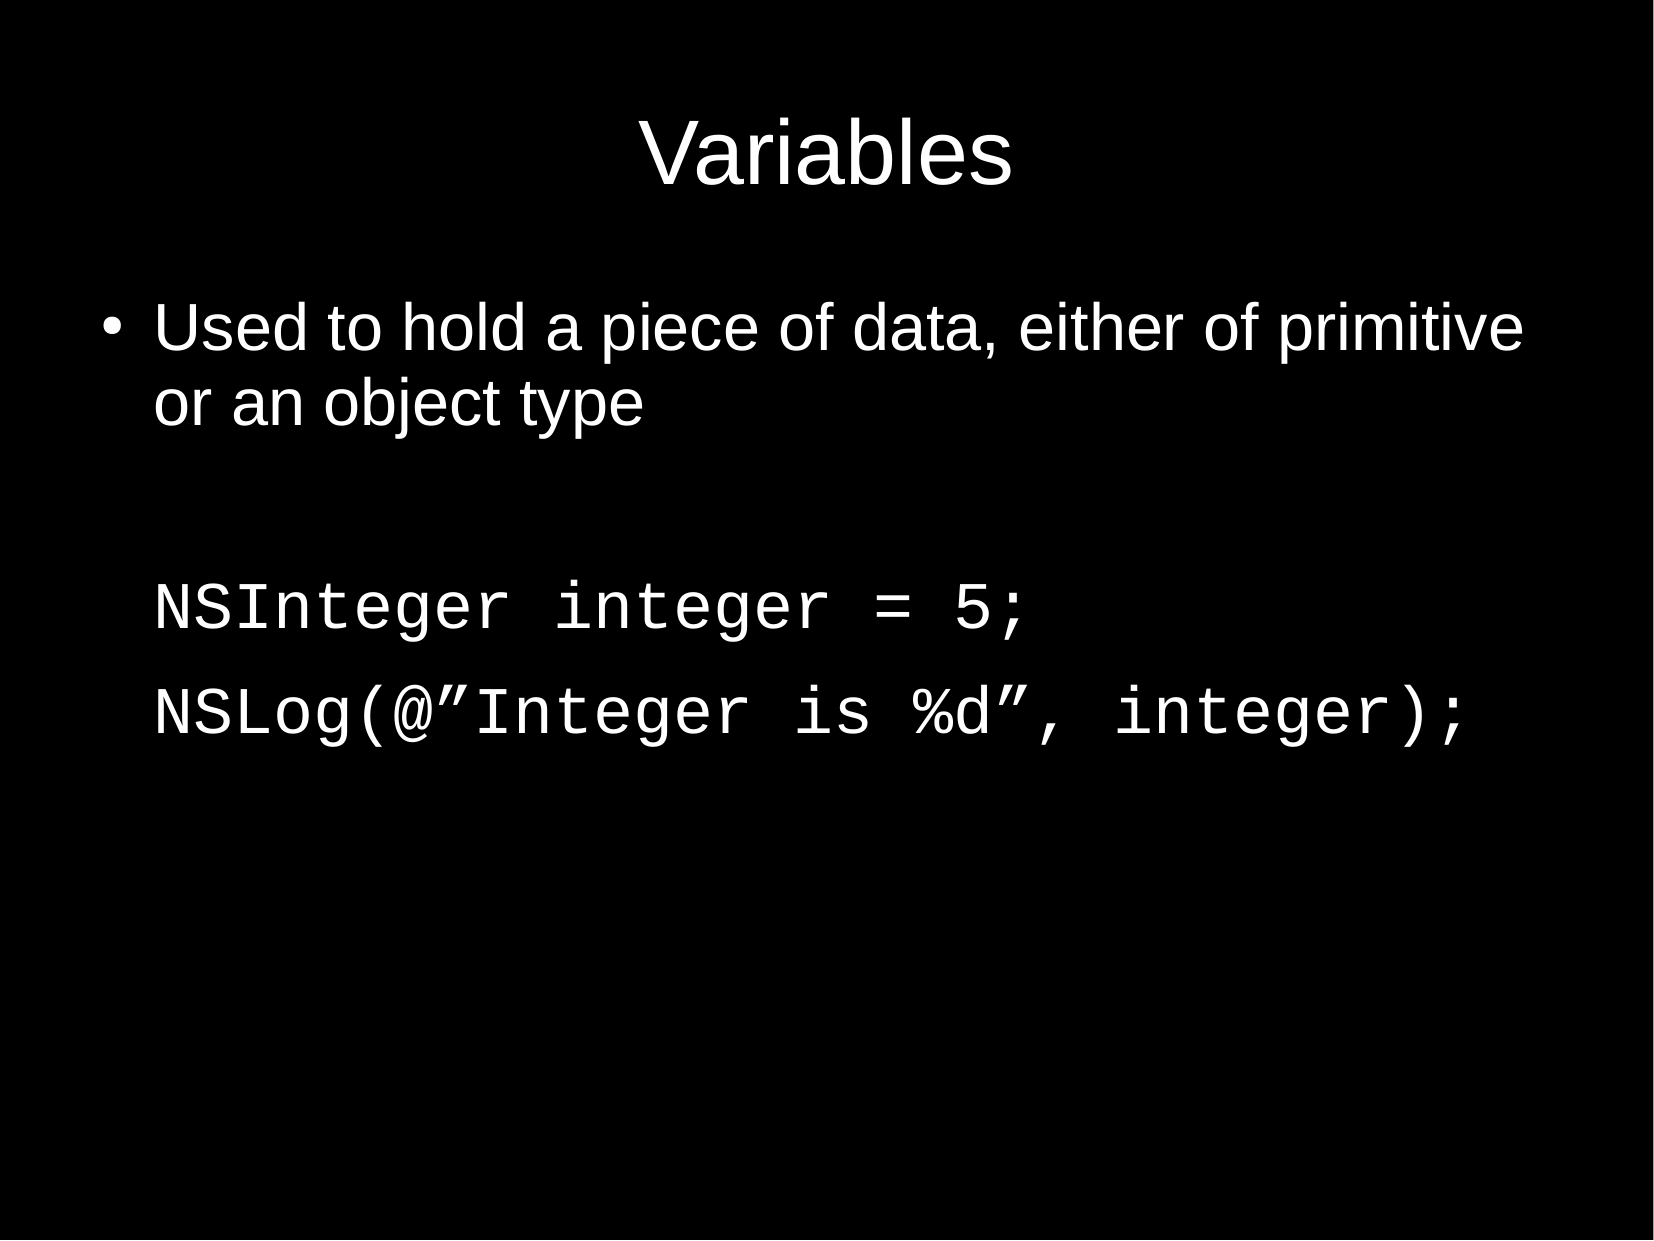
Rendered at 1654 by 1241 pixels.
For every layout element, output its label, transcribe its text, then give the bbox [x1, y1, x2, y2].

title Variables [82, 49, 1571, 257]
list Used to hold a piece of data, either of primitive or an object type NSInteger integer = 5; NSLog(@”Integer is %d”, integer); [82, 290, 1571, 1010]
